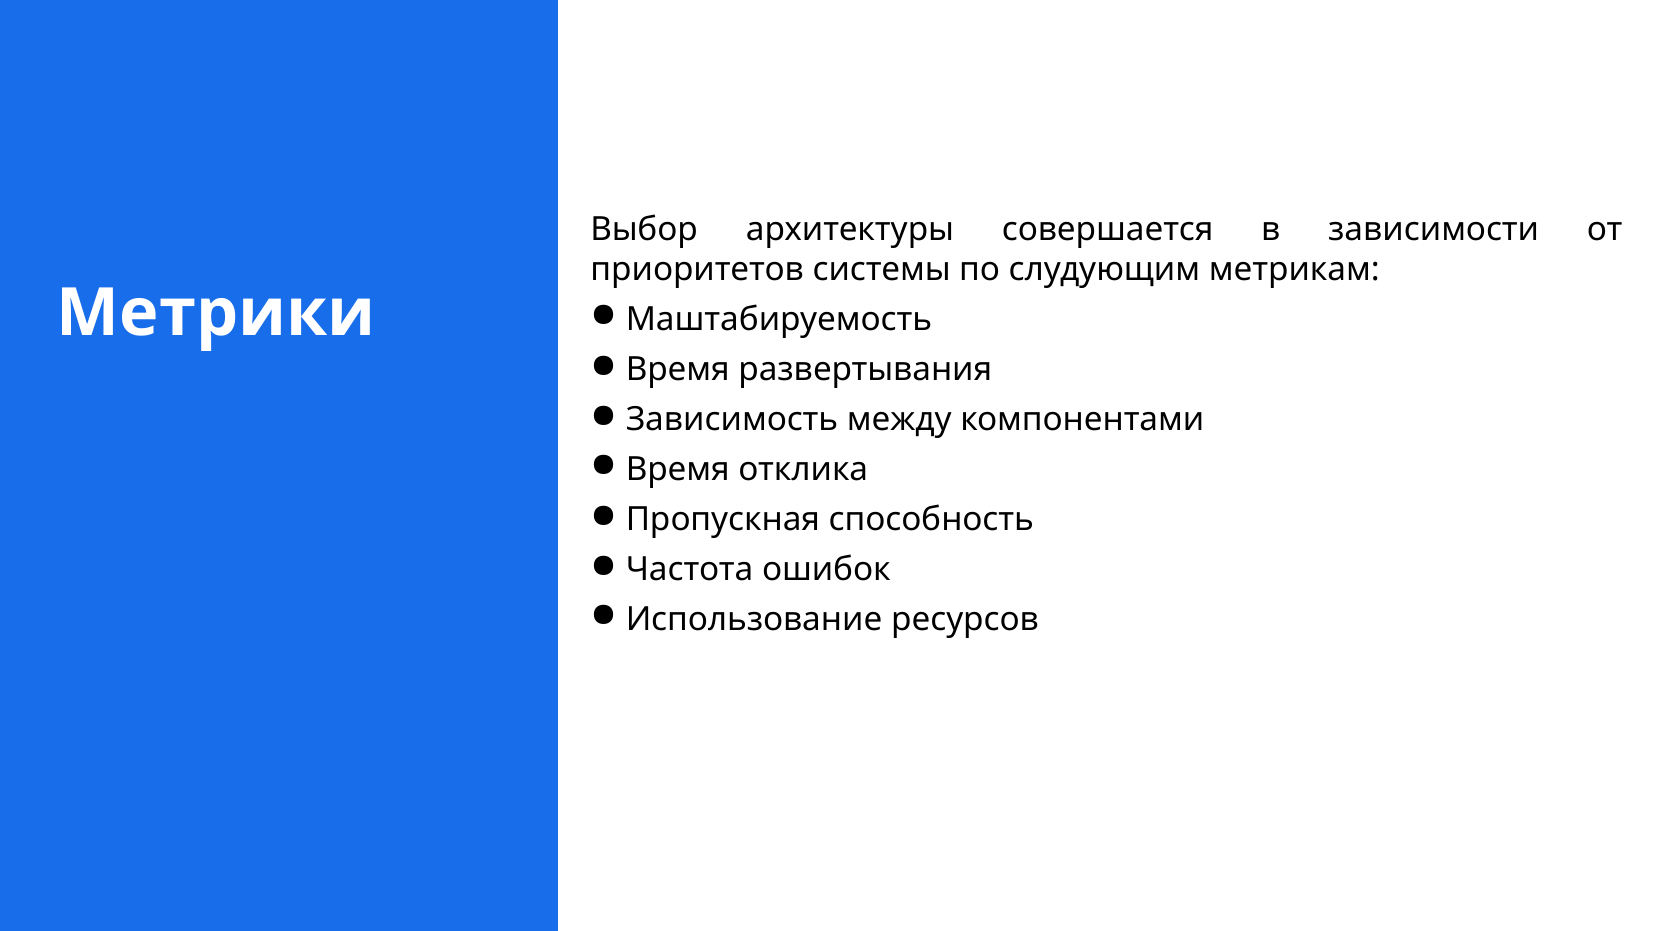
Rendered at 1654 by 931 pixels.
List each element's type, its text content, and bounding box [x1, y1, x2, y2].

text_box [0, 0, 558, 931]
title Метрики [41, 235, 502, 473]
text_box Выбор архитектуры совершается в зависимости от приоритетов системы по слудующим метрикам: Маштабируемость Время развертывания Зависимость между компонентами Время отклика Пропускная способность Частота ошибок Использование ресурсов [590, 207, 1624, 638]
